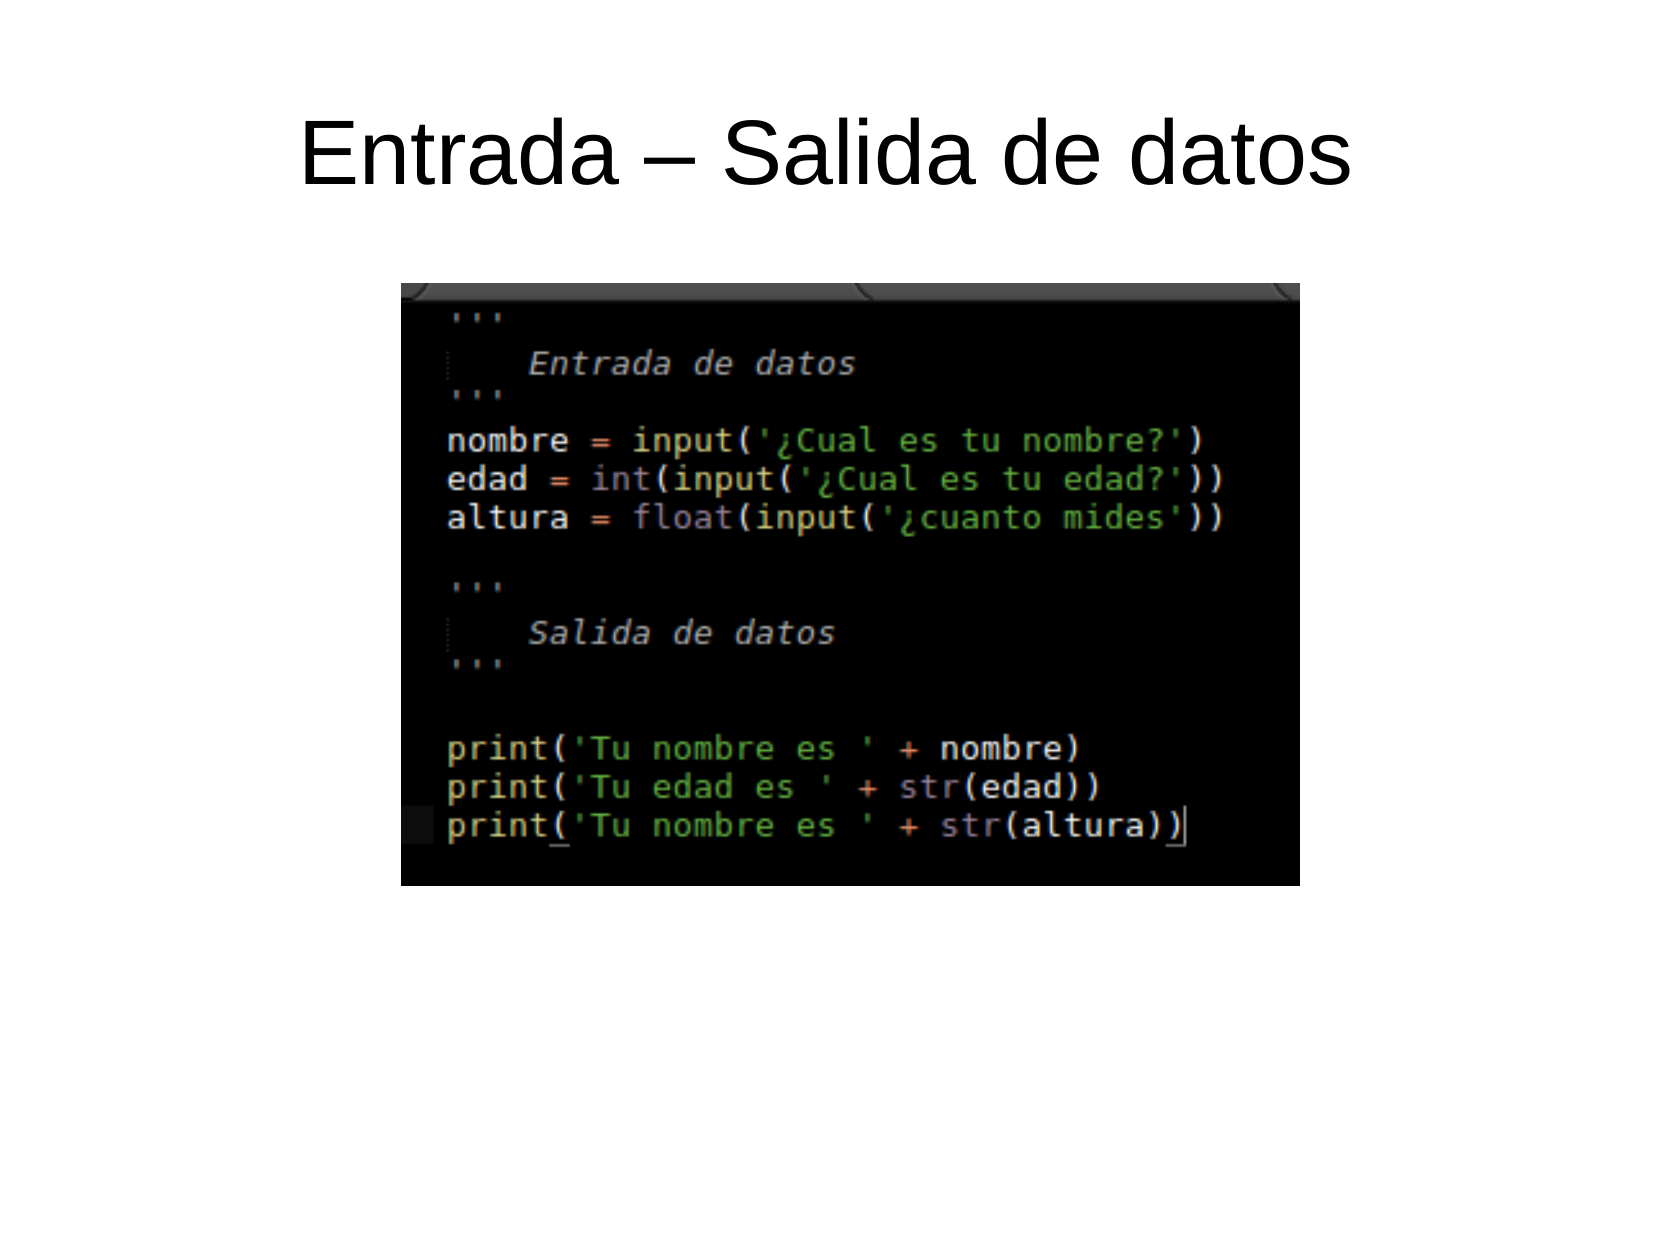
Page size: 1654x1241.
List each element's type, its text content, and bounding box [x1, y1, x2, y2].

title Entrada – Salida de datos [82, 49, 1571, 257]
picture [401, 283, 1300, 886]
